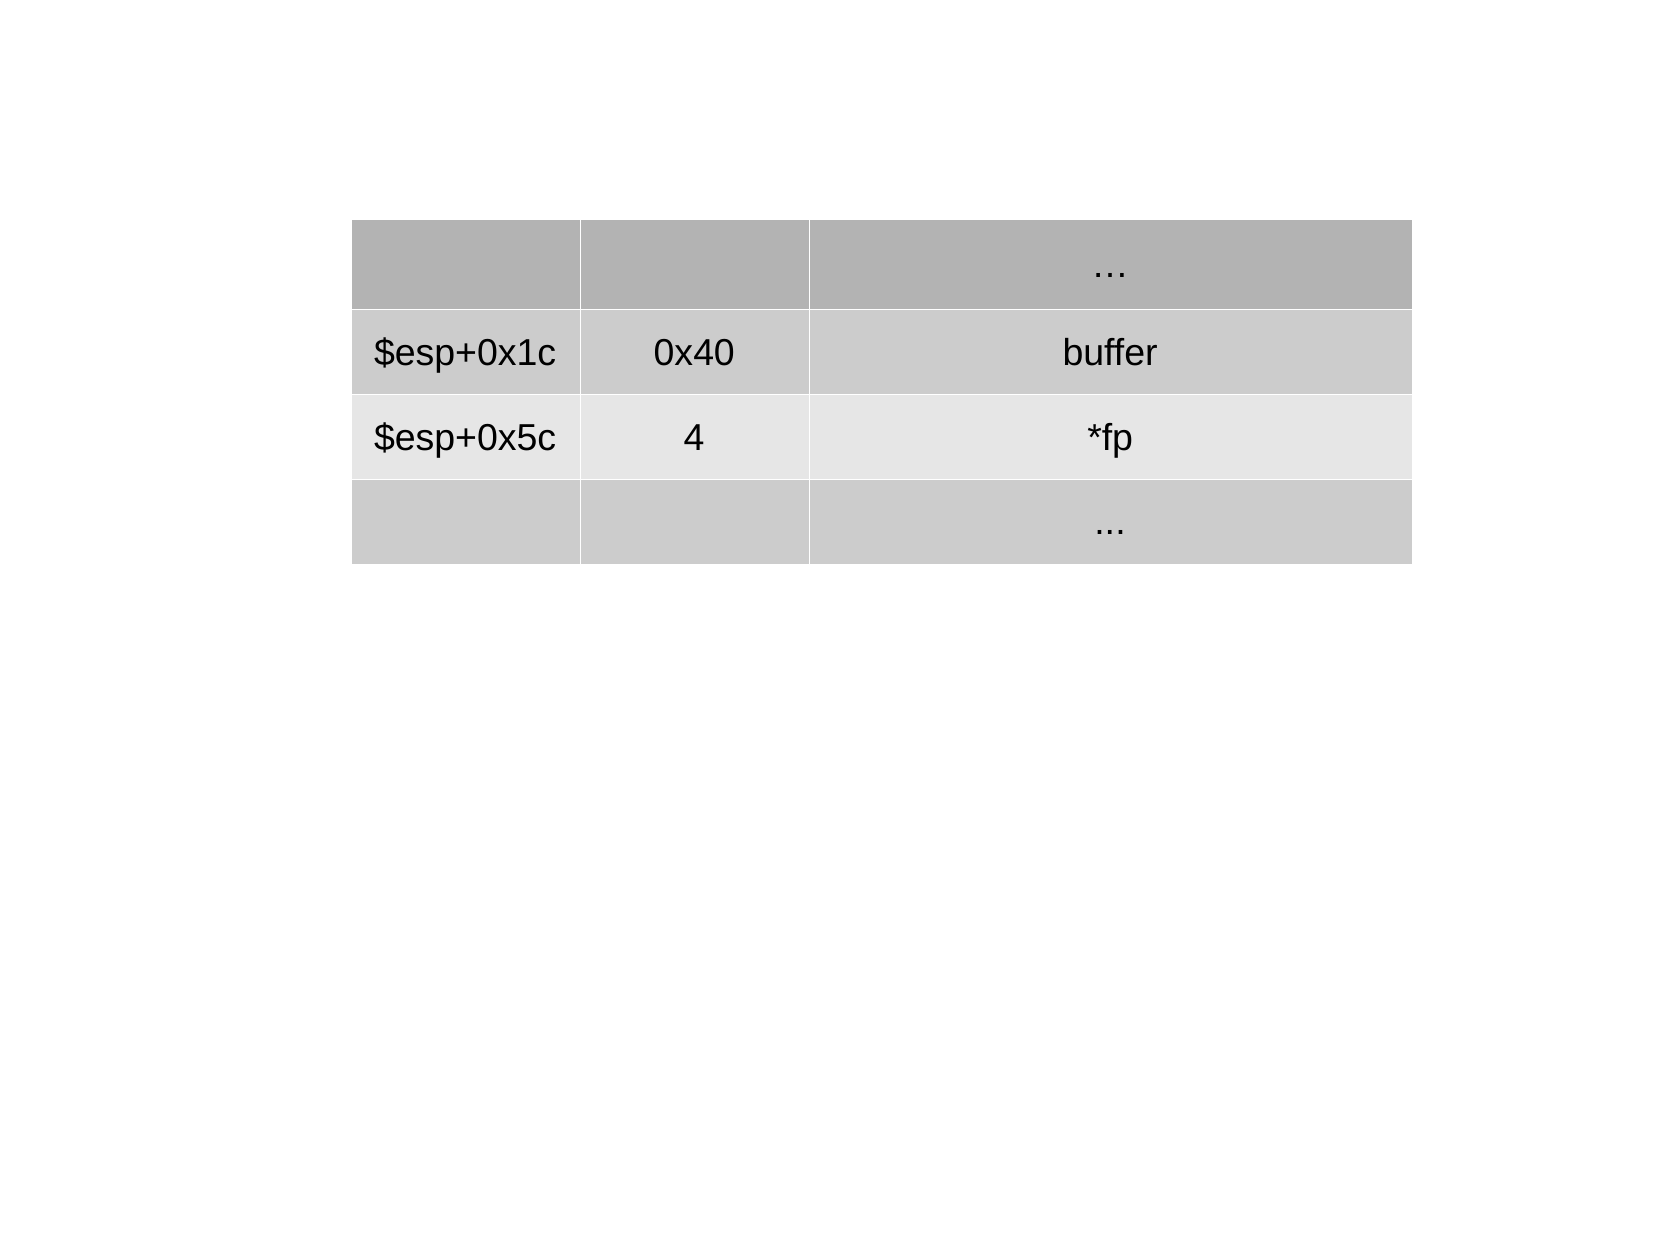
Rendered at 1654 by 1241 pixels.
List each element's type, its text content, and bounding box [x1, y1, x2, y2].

table_cell $esp+0x1c [352, 310, 580, 394]
table_cell 4 [581, 395, 809, 479]
table_cell *fp [810, 395, 1412, 479]
table_cell [581, 480, 809, 564]
table_cell [352, 480, 580, 564]
table_header [352, 220, 580, 309]
table_header [581, 220, 809, 309]
table_cell buffer [810, 310, 1412, 394]
table_cell 0x40 [581, 310, 809, 394]
table_cell ... [810, 480, 1412, 564]
table_cell $esp+0x5c [352, 395, 580, 479]
table_header … [810, 220, 1412, 309]
